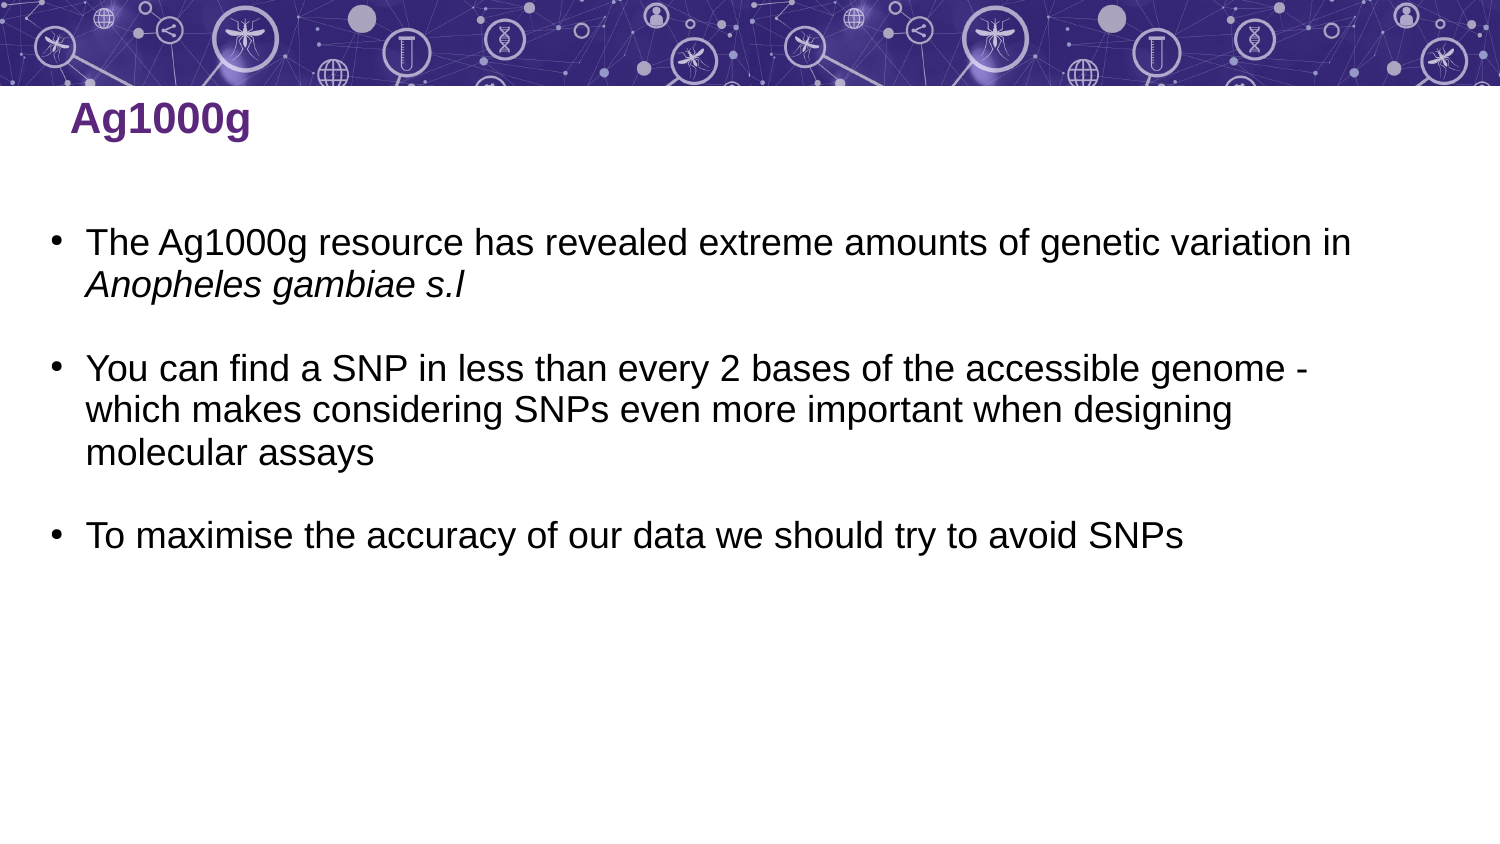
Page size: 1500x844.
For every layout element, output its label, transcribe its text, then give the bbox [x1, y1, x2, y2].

text_box The Ag1000g resource has revealed extreme amounts of genetic variation in Anopheles gambiae s.l You can find a SNP in less than every 2 bases of the accessible genome - which makes considering SNPs even more important when designing molecular assays To maximise the accuracy of our data we should try to avoid SNPs [35, 213, 1418, 733]
title Ag1000g [54, 75, 1118, 151]
picture [0, 0, 1500, 86]
